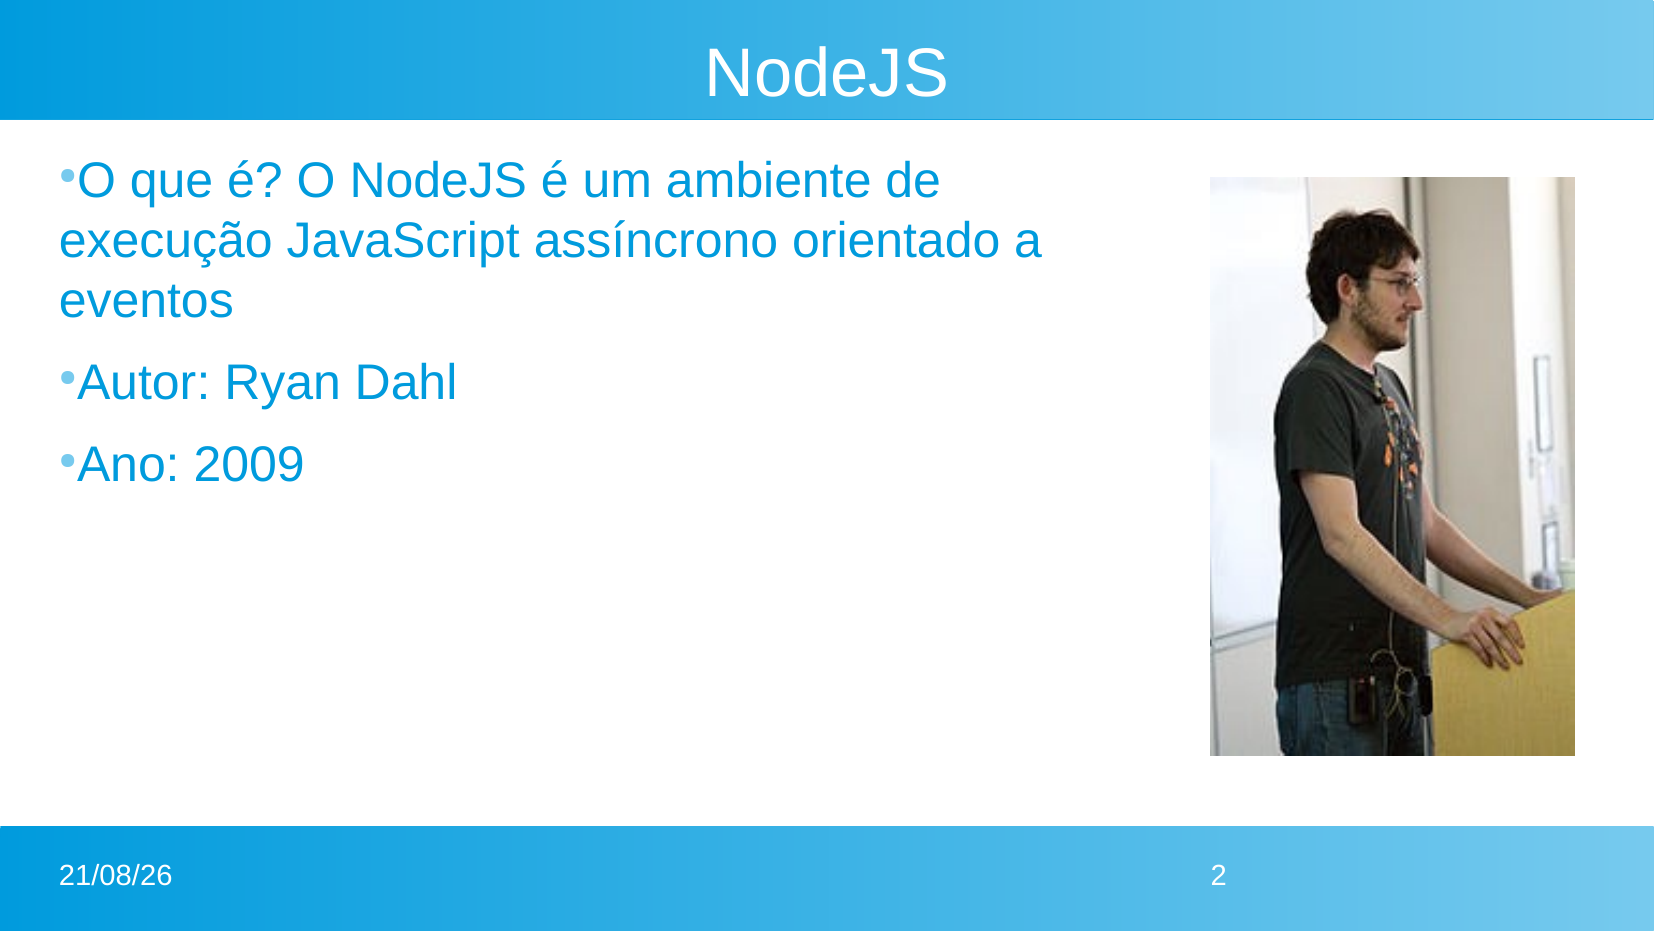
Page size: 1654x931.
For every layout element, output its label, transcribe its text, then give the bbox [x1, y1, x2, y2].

text_box [1210, 856, 1595, 916]
list [1092, 177, 1596, 768]
picture [1210, 177, 1575, 756]
title NodeJS [59, 29, 1595, 108]
list O que é? O NodeJS é um ambiente de execução JavaScript assíncrono orientado a eventos Autor: Ryan Dahl Ano: 2009 [59, 147, 1063, 739]
text_box [59, 856, 443, 916]
